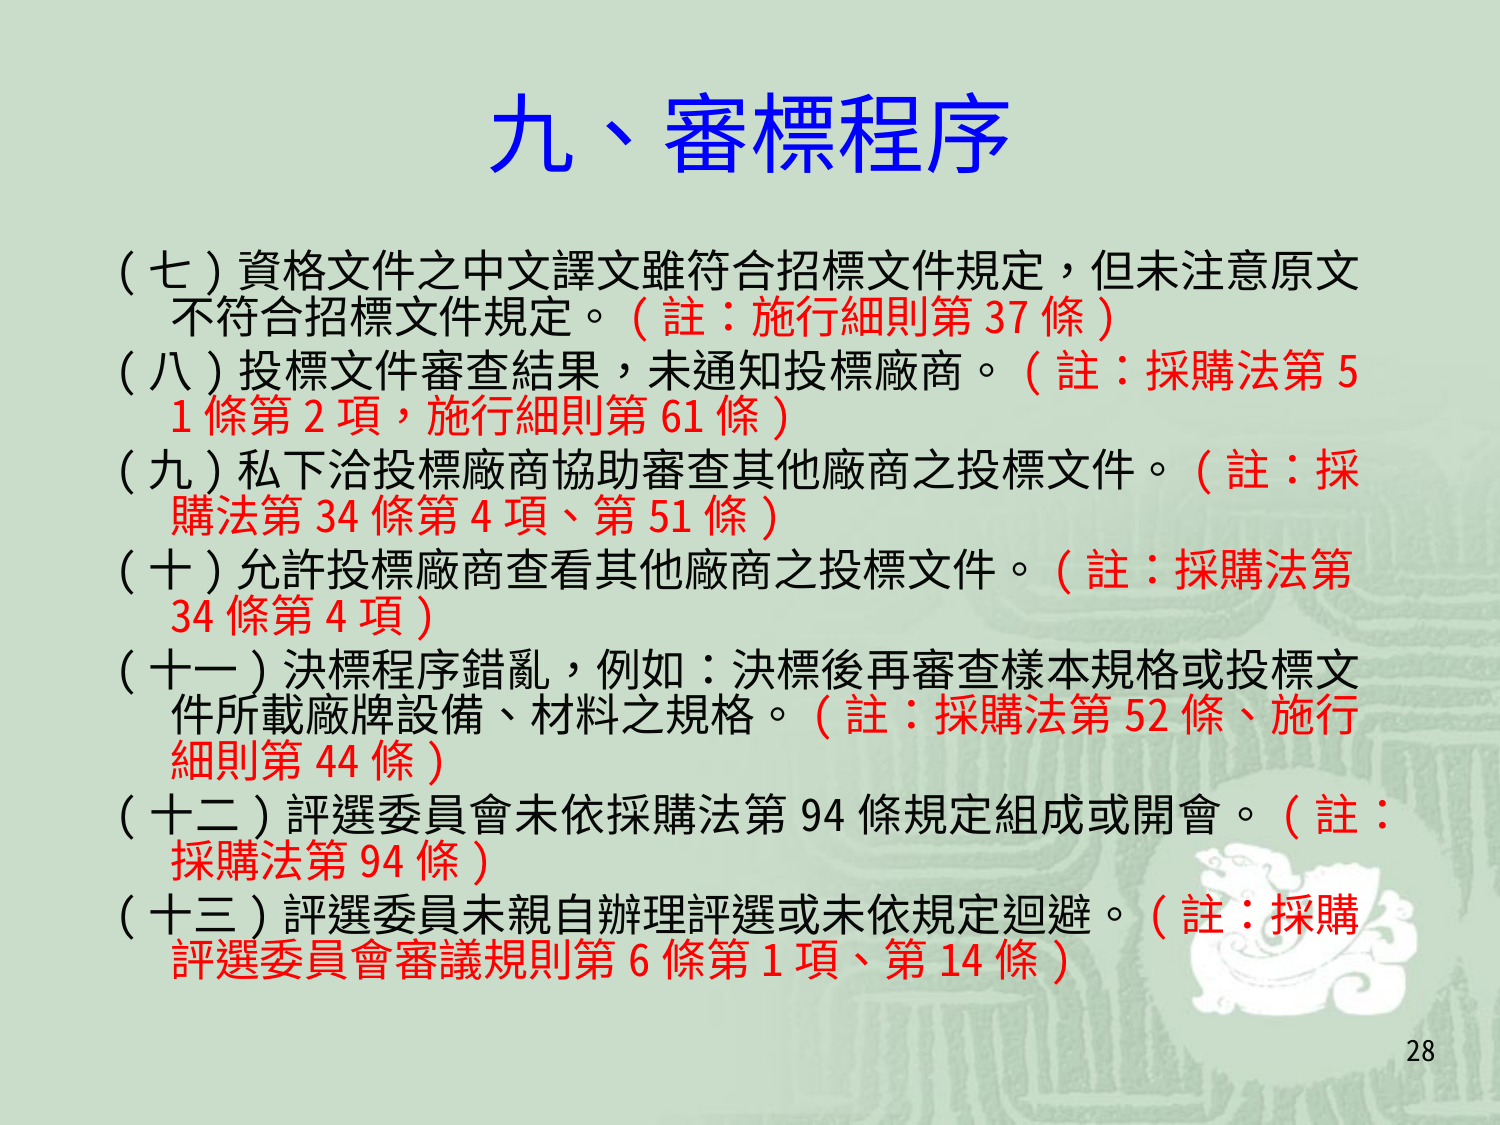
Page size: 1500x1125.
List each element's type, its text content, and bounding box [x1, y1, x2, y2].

title 九、審標程序 [49, 37, 1451, 225]
list (七)資格文件之中文譯文雖符合招標文件規定，但未注意原文不符合招標文件規定。(註：施行細則第37條) (八)投標文件審查結果，未通知投標廠商。(註：採購法第51條第2項，施行細則第61條) (九)私下洽投標廠商協助審查其他廠商之投標文件。(註：採購法第34條第4項、第51條) (十)允許投標廠商查看其他廠商之投標文件。(註：採購法第34條第4項) (十一)決標程序錯亂，例如：決標後再審查樣本規格或投標文件所載廠牌設備、材料之規格。(註：採購法第52條、施行細則第44條) (十二)評選委員會未依採購法第94條規定組成或開會。(註：採購法第94條) (十三)評選委員未親自辦理評選或未依規定迴避。(註：採購評選委員會審議規則第6條第1項、第14條) [100, 243, 1376, 996]
text_box <編號> [1074, 1024, 1451, 1103]
picture [0, 0, 1500, 1125]
